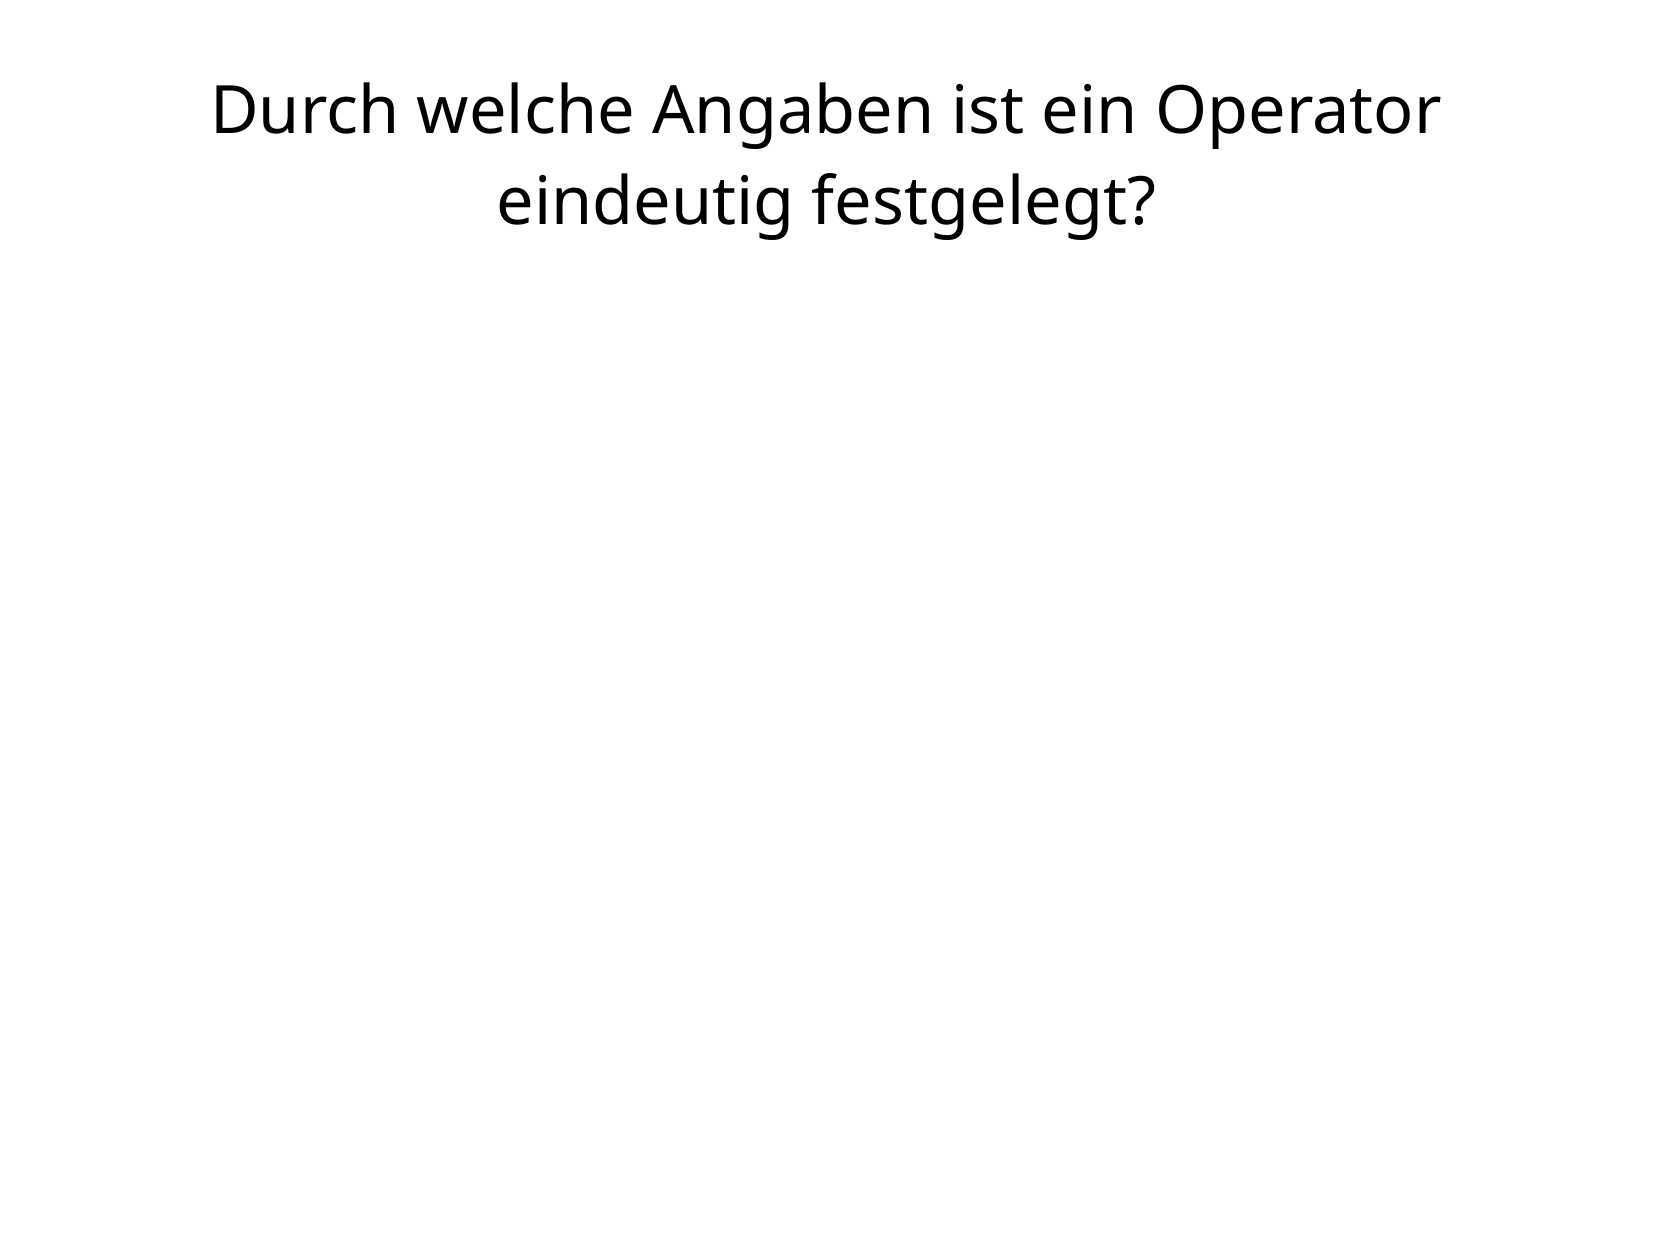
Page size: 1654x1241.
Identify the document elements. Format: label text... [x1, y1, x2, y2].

title Durch welche Angaben ist ein Operator eindeutig festgelegt? [82, 49, 1571, 257]
